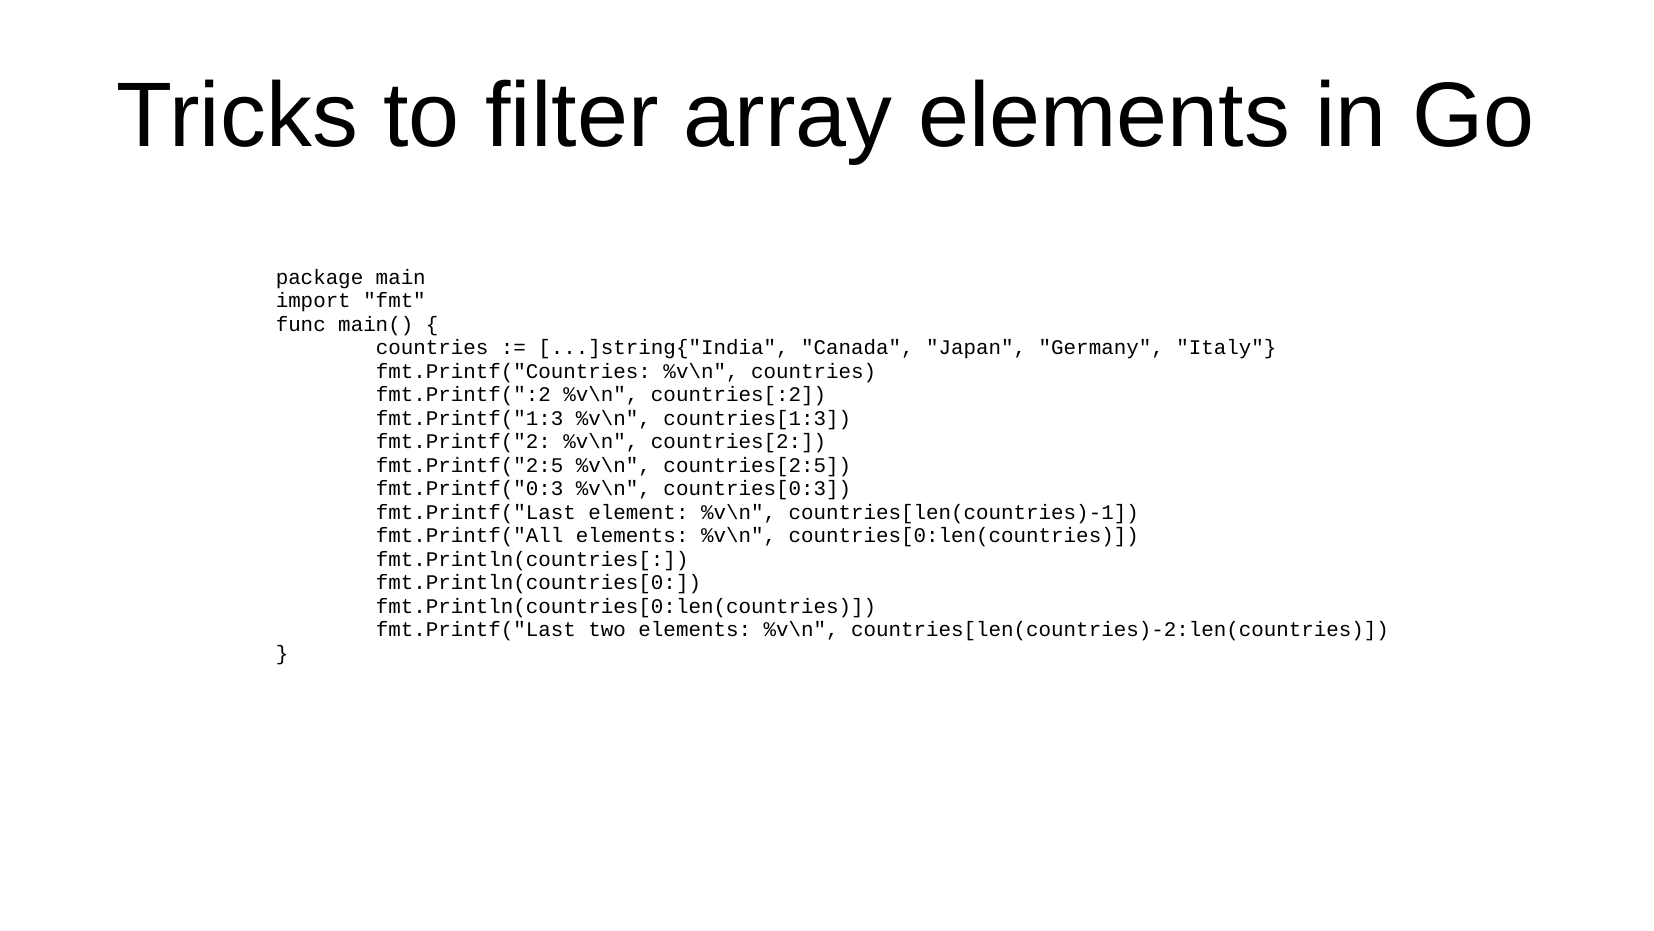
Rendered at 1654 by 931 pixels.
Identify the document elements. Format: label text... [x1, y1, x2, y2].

title Tricks to filter array elements in Go [82, 37, 1571, 193]
text_box package main import "fmt" func main() { countries := [...]string{"India", "Canada", "Japan", "Germany", "Italy"} fmt.Printf("Countries: %v\n", countries) fmt.Printf(":2 %v\n", countries[:2]) fmt.Printf("1:3 %v\n", countries[1:3]) fmt.Printf("2: %v\n", countries[2:]) fmt.Printf("2:5 %v\n", countries[2:5]) fmt.Printf("0:3 %v\n", countries[0:3]) fmt.Printf("Last element: %v\n", countries[len(countries)-1]) fmt.Printf("All elements: %v\n", countries[0:len(countries)]) fmt.Println(countries[:]) fmt.Println(countries[0:]) fmt.Println(countries[0:len(countries)]) fmt.Printf("Last two elements: %v\n", countries[len(countries)-2:len(countries)]) } [261, 259, 1404, 675]
